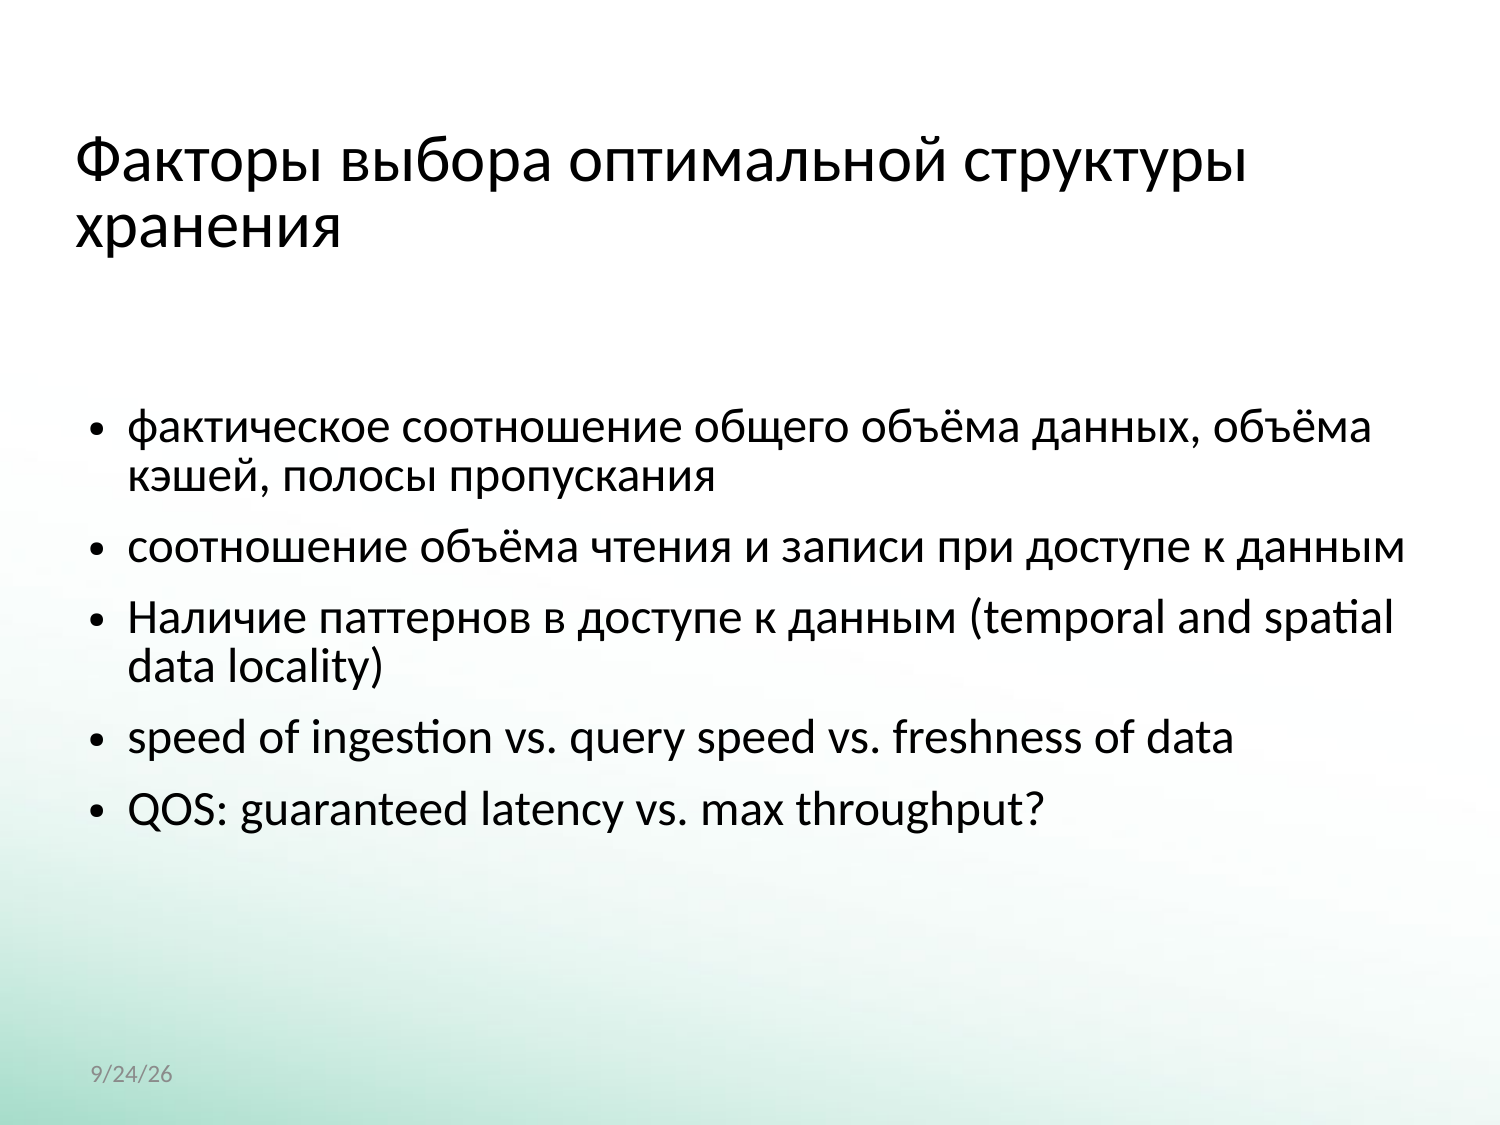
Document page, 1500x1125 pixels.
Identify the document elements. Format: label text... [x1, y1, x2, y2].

list фактическое соотношение общего объёма данных, объёма кэшей, полосы пропускания соотношение объёма чтения и записи при доступе к данным Наличие паттернов в доступе к данным (temporal and spatial data locality) speed of ingestion vs. query speed vs. freshness of data QOS: guaranteed latency vs. max throughput? [74, 405, 1425, 863]
title Факторы выбора оптимальной структуры хранения [75, 104, 1425, 292]
picture [0, 0, 1500, 1125]
